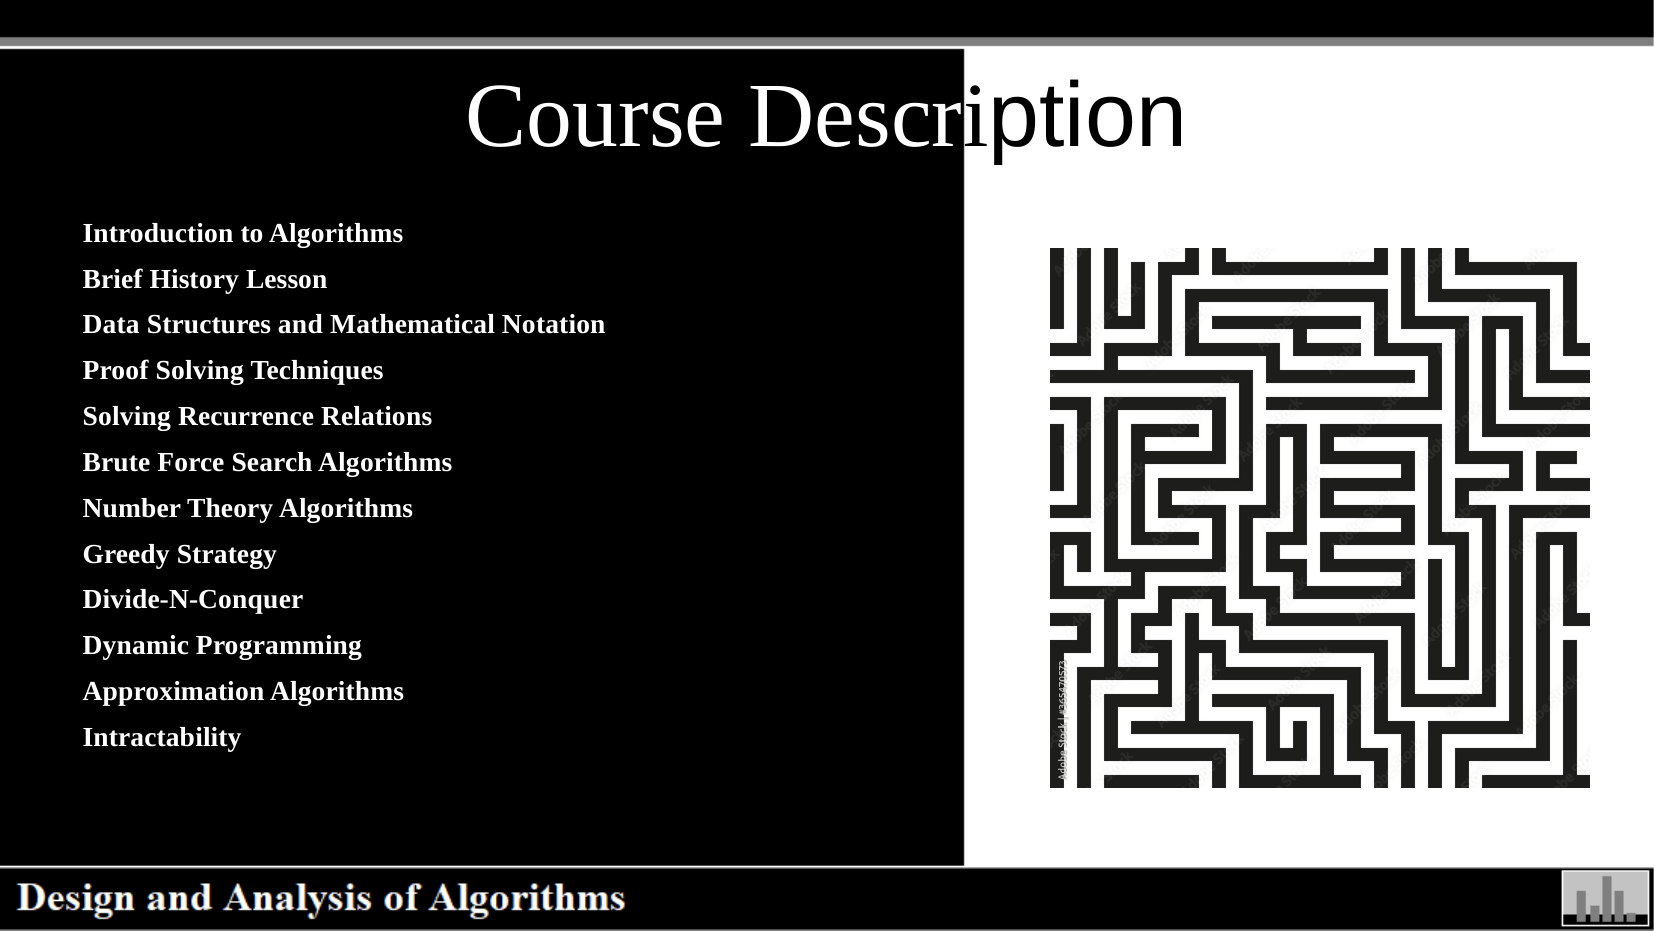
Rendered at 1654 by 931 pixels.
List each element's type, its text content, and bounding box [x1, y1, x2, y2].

picture [0, 0, 1654, 931]
list Introduction to Algorithms Brief History Lesson Data Structures and Mathematical Notation Proof Solving Techniques Solving Recurrence Relations Brute Force Search Algorithms Number Theory Algorithms Greedy Strategy Divide-N-Conquer Dynamic Programming Approximation Algorithms Intractability [82, 217, 809, 758]
title Course Description [82, 37, 1571, 193]
